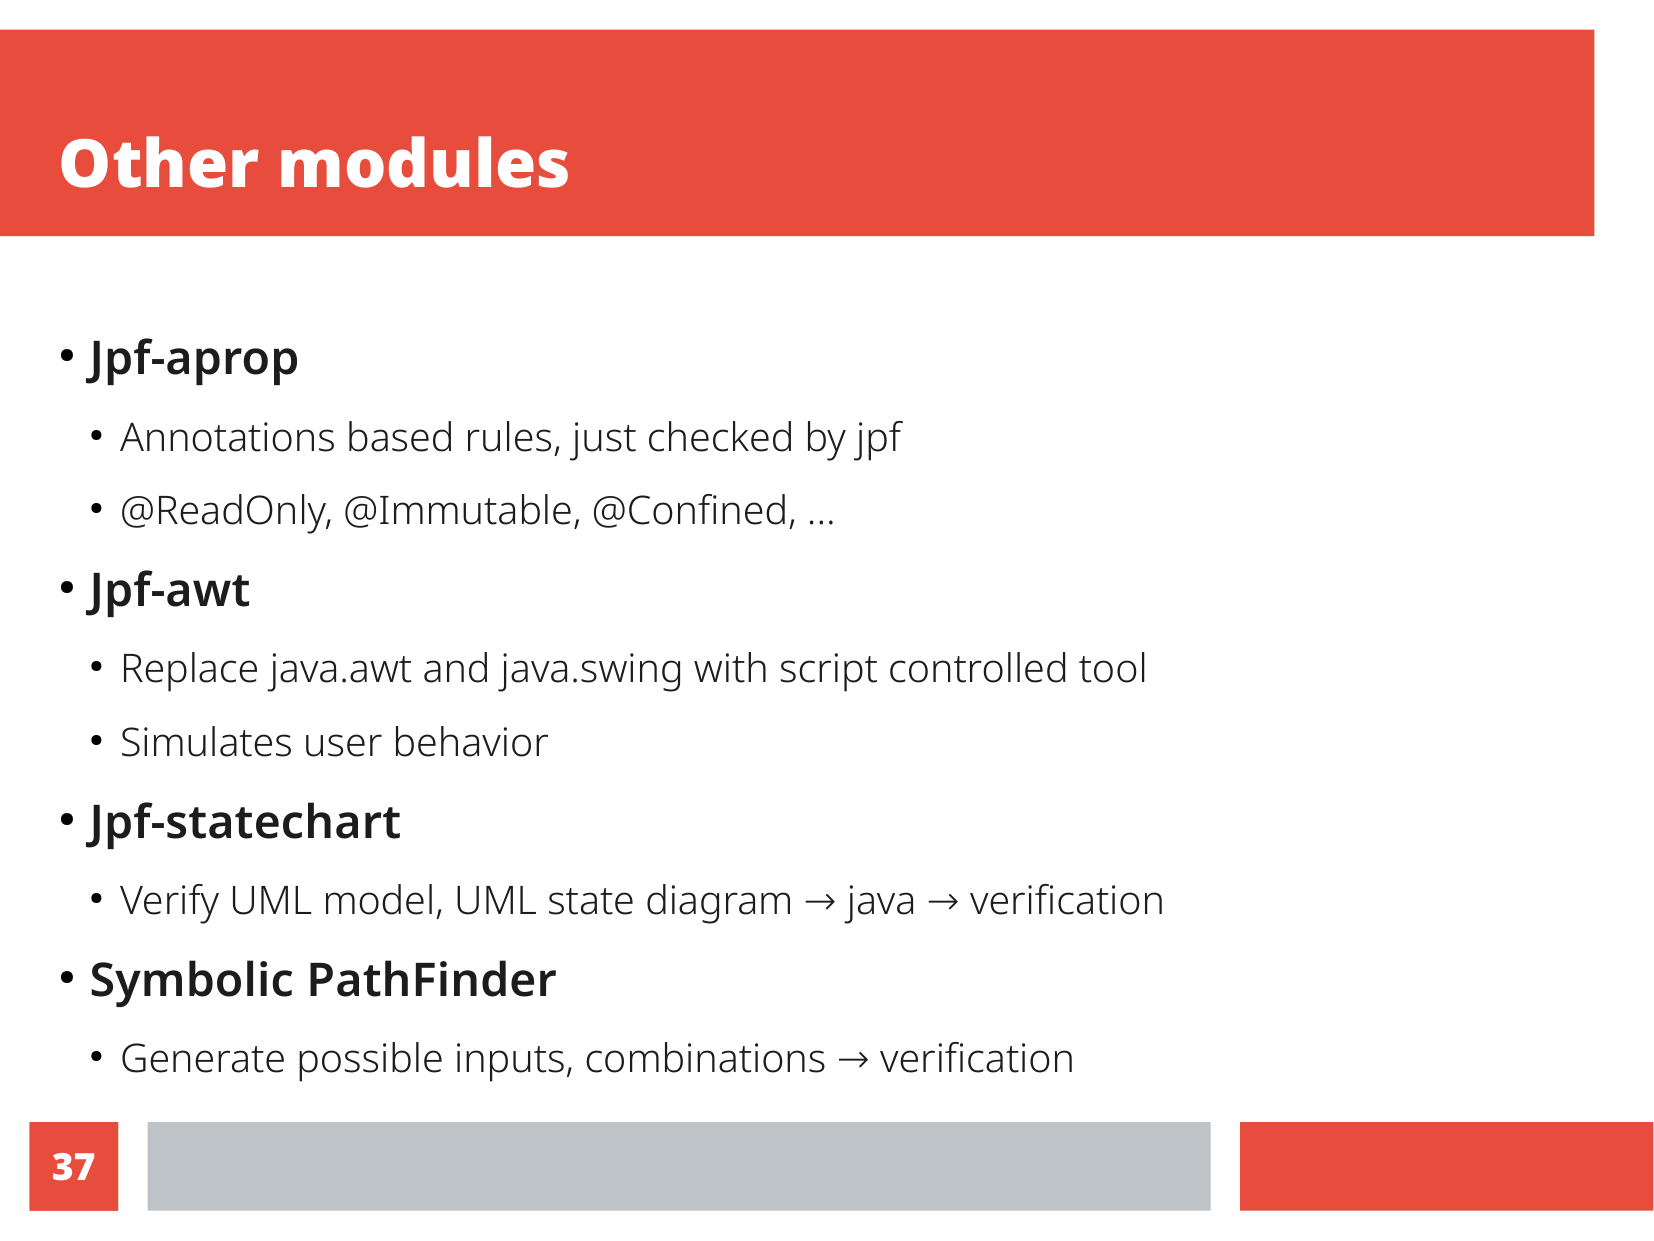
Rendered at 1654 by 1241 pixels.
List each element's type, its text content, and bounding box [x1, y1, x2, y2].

list Jpf-aprop Annotations based rules, just checked by jpf @ReadOnly, @Immutable, @Confined, ... Jpf-awt Replace java.awt and java.swing with script controlled tool Simulates user behavior Jpf-statechart Verify UML model, UML state diagram → java → verification Symbolic PathFinder Generate possible inputs, combinations → verification [59, 324, 1565, 1093]
title Other modules [59, 59, 1595, 207]
